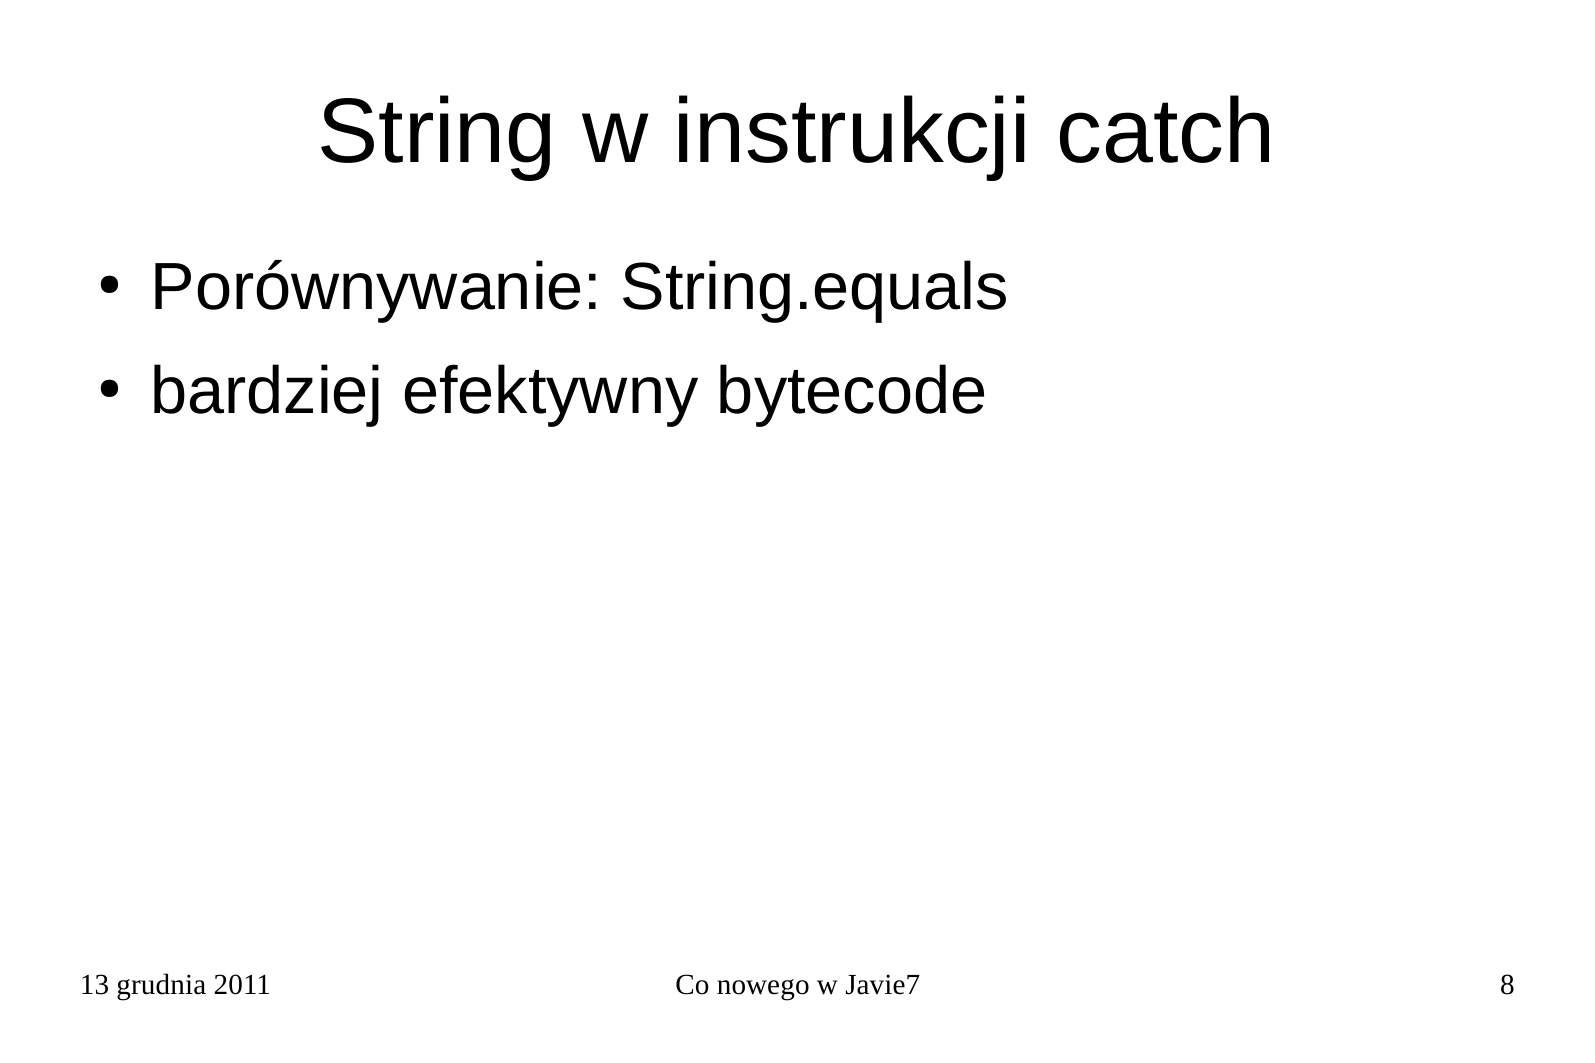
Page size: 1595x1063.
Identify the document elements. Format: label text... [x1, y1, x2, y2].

title String w instrukcji catch [79, 42, 1515, 220]
list Porównywanie: String.equals bardziej efektywny bytecode [79, 248, 1335, 490]
